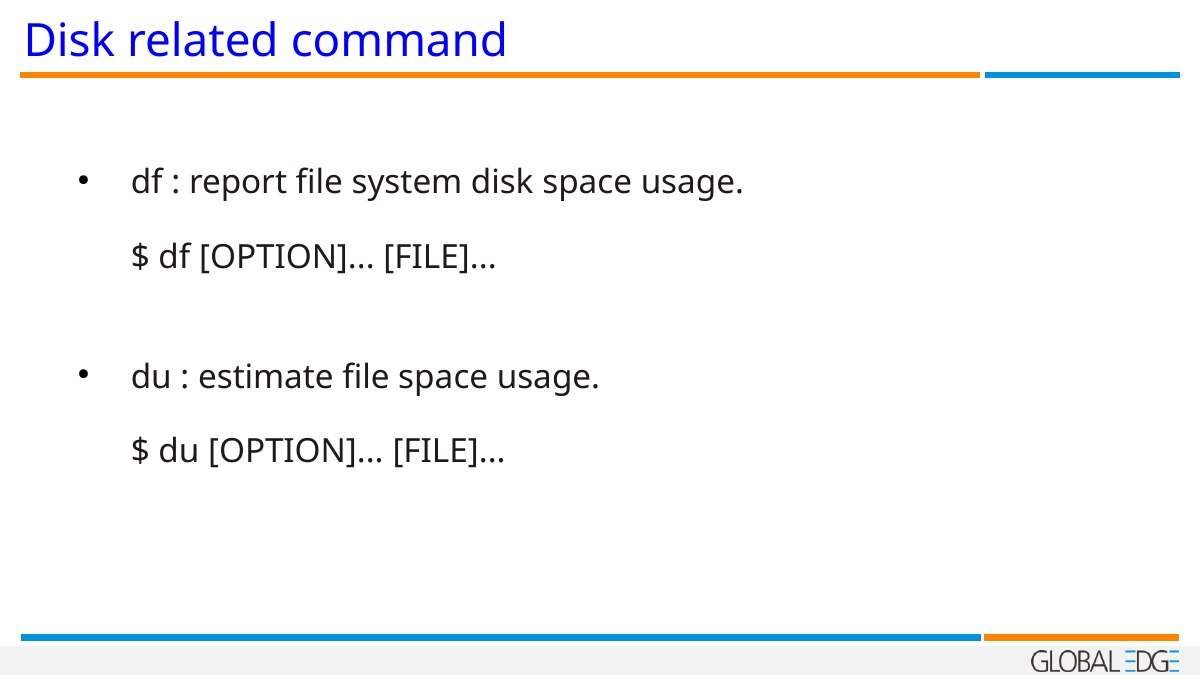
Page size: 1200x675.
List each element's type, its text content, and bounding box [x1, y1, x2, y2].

picture [1031, 650, 1179, 672]
list df : report file system disk space usage. $ df [OPTION]... [FILE]... du : estimate file space usage. $ du [OPTION]... [FILE]... [60, 157, 1140, 550]
title Disk related command [23, 11, 1111, 66]
